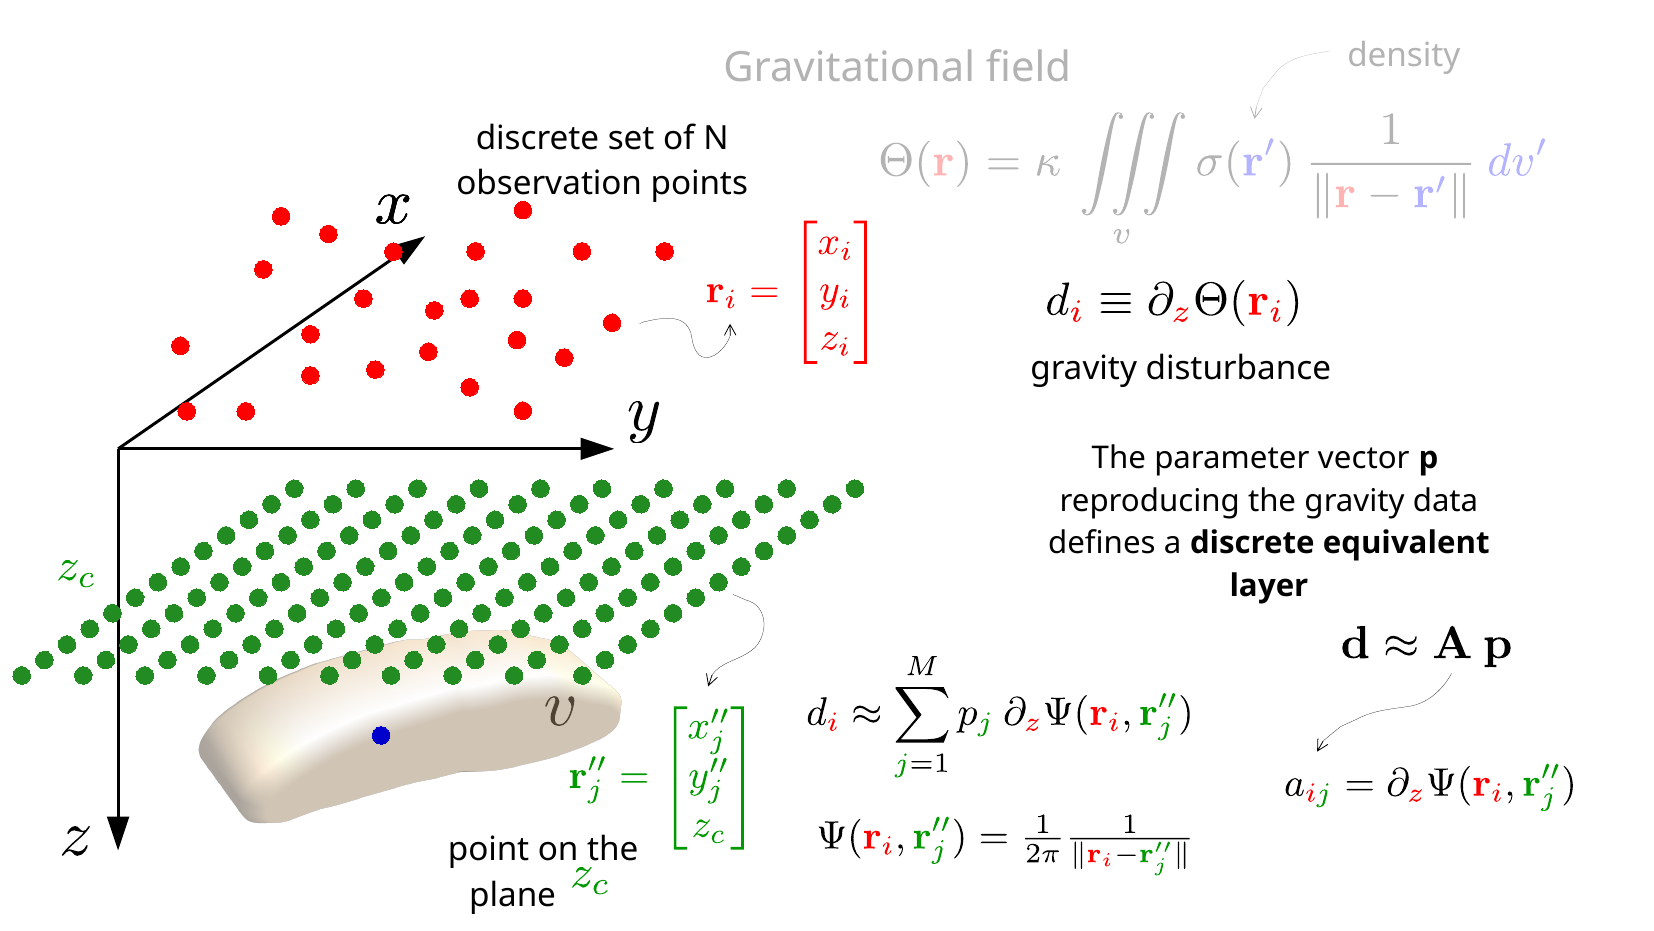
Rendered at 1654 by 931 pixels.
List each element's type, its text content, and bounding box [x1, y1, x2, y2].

picture [566, 704, 759, 852]
text_box [408, 479, 427, 498]
text_box [486, 510, 504, 529]
text_box [547, 510, 566, 529]
text_box [709, 526, 728, 545]
text_box [541, 557, 559, 576]
text_box [320, 666, 339, 685]
text_box [573, 619, 592, 638]
text_box [488, 635, 507, 654]
text_box [609, 510, 627, 529]
text_box [401, 526, 420, 545]
text_box [670, 510, 689, 529]
text_box [333, 573, 352, 592]
text_box [385, 495, 404, 514]
text_box [641, 619, 660, 638]
text_box [755, 495, 773, 514]
text_box point on the plane [419, 817, 668, 916]
text_box [272, 207, 290, 226]
text_box [210, 573, 229, 592]
text_box [595, 604, 614, 623]
text_box [278, 526, 297, 545]
text_box [425, 301, 444, 320]
picture [704, 219, 882, 366]
text_box [249, 588, 268, 607]
picture [816, 814, 1190, 876]
text_box [502, 542, 520, 560]
text_box [327, 619, 345, 638]
text_box [301, 510, 320, 529]
text_box [356, 557, 375, 576]
text_box [74, 666, 93, 685]
text_box [755, 542, 773, 560]
text_box [573, 666, 592, 685]
picture [570, 867, 609, 895]
text_box [625, 542, 644, 560]
text_box [12, 666, 31, 685]
text_box [194, 542, 213, 560]
text_box [97, 651, 115, 669]
text_box [365, 635, 384, 654]
text_box [262, 495, 281, 514]
text_box [732, 510, 751, 529]
text_box [58, 635, 76, 654]
text_box [664, 557, 682, 576]
text_box [648, 526, 666, 545]
text_box [716, 479, 734, 498]
text_box [340, 526, 359, 545]
text_box [534, 604, 553, 623]
text_box [404, 651, 423, 669]
text_box [466, 651, 485, 669]
text_box [513, 289, 532, 308]
text_box [317, 542, 336, 560]
text_box [288, 604, 306, 623]
text_box [555, 348, 574, 367]
text_box [777, 526, 796, 545]
text_box [685, 11, 1583, 284]
text_box [324, 495, 342, 514]
text_box [800, 510, 819, 529]
text_box [417, 557, 436, 576]
text_box [440, 542, 459, 560]
text_box [354, 289, 373, 308]
text_box [593, 479, 611, 498]
text_box [384, 242, 403, 261]
text_box [709, 573, 728, 592]
text_box [149, 573, 167, 592]
picture [59, 826, 93, 856]
text_box [165, 604, 183, 623]
text_box [434, 588, 452, 607]
text_box [550, 635, 569, 654]
text_box [265, 619, 284, 638]
text_box [456, 573, 475, 592]
text_box [319, 225, 338, 243]
text_box [240, 510, 258, 529]
text_box [573, 242, 591, 261]
text_box [158, 651, 177, 669]
text_box [511, 619, 530, 638]
text_box [479, 557, 498, 576]
text_box [618, 588, 637, 607]
text_box [514, 201, 532, 219]
text_box [823, 495, 842, 514]
text_box [563, 542, 582, 560]
text_box [220, 651, 238, 669]
text_box [557, 588, 575, 607]
text_box [602, 557, 621, 576]
text_box [460, 289, 479, 308]
text_box [579, 573, 598, 592]
text_box [618, 635, 637, 654]
picture [374, 194, 413, 224]
text_box The parameter vector p reproducing the gravity data defines a discrete equivalent layer [1033, 427, 1565, 591]
text_box [301, 366, 320, 385]
text_box [424, 510, 443, 529]
text_box [654, 479, 673, 498]
text_box [285, 479, 304, 498]
text_box [310, 588, 329, 607]
picture [1283, 763, 1577, 811]
text_box [372, 588, 391, 607]
text_box [304, 635, 323, 654]
text_box [259, 666, 277, 685]
text_box [254, 260, 273, 279]
text_box [664, 604, 682, 623]
text_box [226, 604, 245, 623]
text_box [525, 526, 543, 545]
text_box [686, 588, 705, 607]
text_box [686, 542, 705, 560]
text_box [586, 526, 605, 545]
picture [806, 656, 1194, 778]
text_box [531, 479, 550, 498]
text_box [242, 635, 261, 654]
text_box [388, 619, 407, 638]
text_box [447, 495, 466, 514]
picture [626, 401, 662, 443]
picture [1340, 625, 1513, 668]
text_box [363, 510, 381, 529]
text_box [508, 495, 527, 514]
text_box [126, 588, 145, 607]
picture [56, 560, 95, 588]
text_box [80, 619, 99, 638]
text_box [203, 619, 222, 638]
text_box [777, 479, 796, 498]
text_box [119, 635, 138, 654]
text_box [411, 604, 430, 623]
text_box gravity disturbance [1015, 336, 1329, 388]
text_box [570, 495, 589, 514]
text_box [463, 526, 482, 545]
text_box [693, 495, 712, 514]
text_box [35, 651, 54, 669]
text_box [514, 401, 532, 420]
text_box [343, 651, 361, 669]
text_box [641, 573, 660, 592]
text_box [301, 325, 320, 344]
text_box [419, 342, 438, 361]
text_box [427, 635, 446, 654]
text_box [197, 666, 216, 685]
text_box [508, 331, 526, 349]
text_box [217, 526, 235, 545]
text_box [846, 479, 864, 498]
text_box [103, 604, 122, 623]
text_box [181, 635, 199, 654]
text_box [294, 557, 313, 576]
text_box [443, 666, 462, 685]
text_box [527, 651, 546, 669]
text_box [233, 557, 252, 576]
text_box [349, 604, 368, 623]
text_box [372, 726, 390, 745]
text_box [187, 588, 206, 607]
text_box [171, 336, 190, 355]
text_box [505, 666, 523, 685]
text_box [236, 402, 255, 421]
text_box [142, 619, 161, 638]
text_box [603, 313, 621, 332]
text_box [382, 666, 400, 685]
picture [1043, 278, 1305, 329]
text_box [450, 619, 468, 638]
text_box [732, 557, 751, 576]
text_box [596, 651, 614, 669]
text_box [460, 378, 479, 397]
text_box [631, 495, 650, 514]
text_box [256, 542, 274, 560]
text_box [472, 604, 491, 623]
text_box [171, 557, 190, 576]
text_box [135, 666, 154, 685]
text_box [395, 573, 413, 592]
text_box [177, 402, 196, 421]
text_box [346, 479, 365, 498]
text_box [366, 360, 385, 379]
text_box [518, 573, 537, 592]
text_box [466, 242, 485, 261]
text_box [470, 479, 488, 498]
text_box discrete set of N observation points [413, 106, 792, 195]
text_box [655, 242, 674, 261]
text_box [281, 651, 300, 669]
text_box [495, 588, 514, 607]
text_box [379, 542, 397, 560]
text_box [272, 573, 290, 592]
